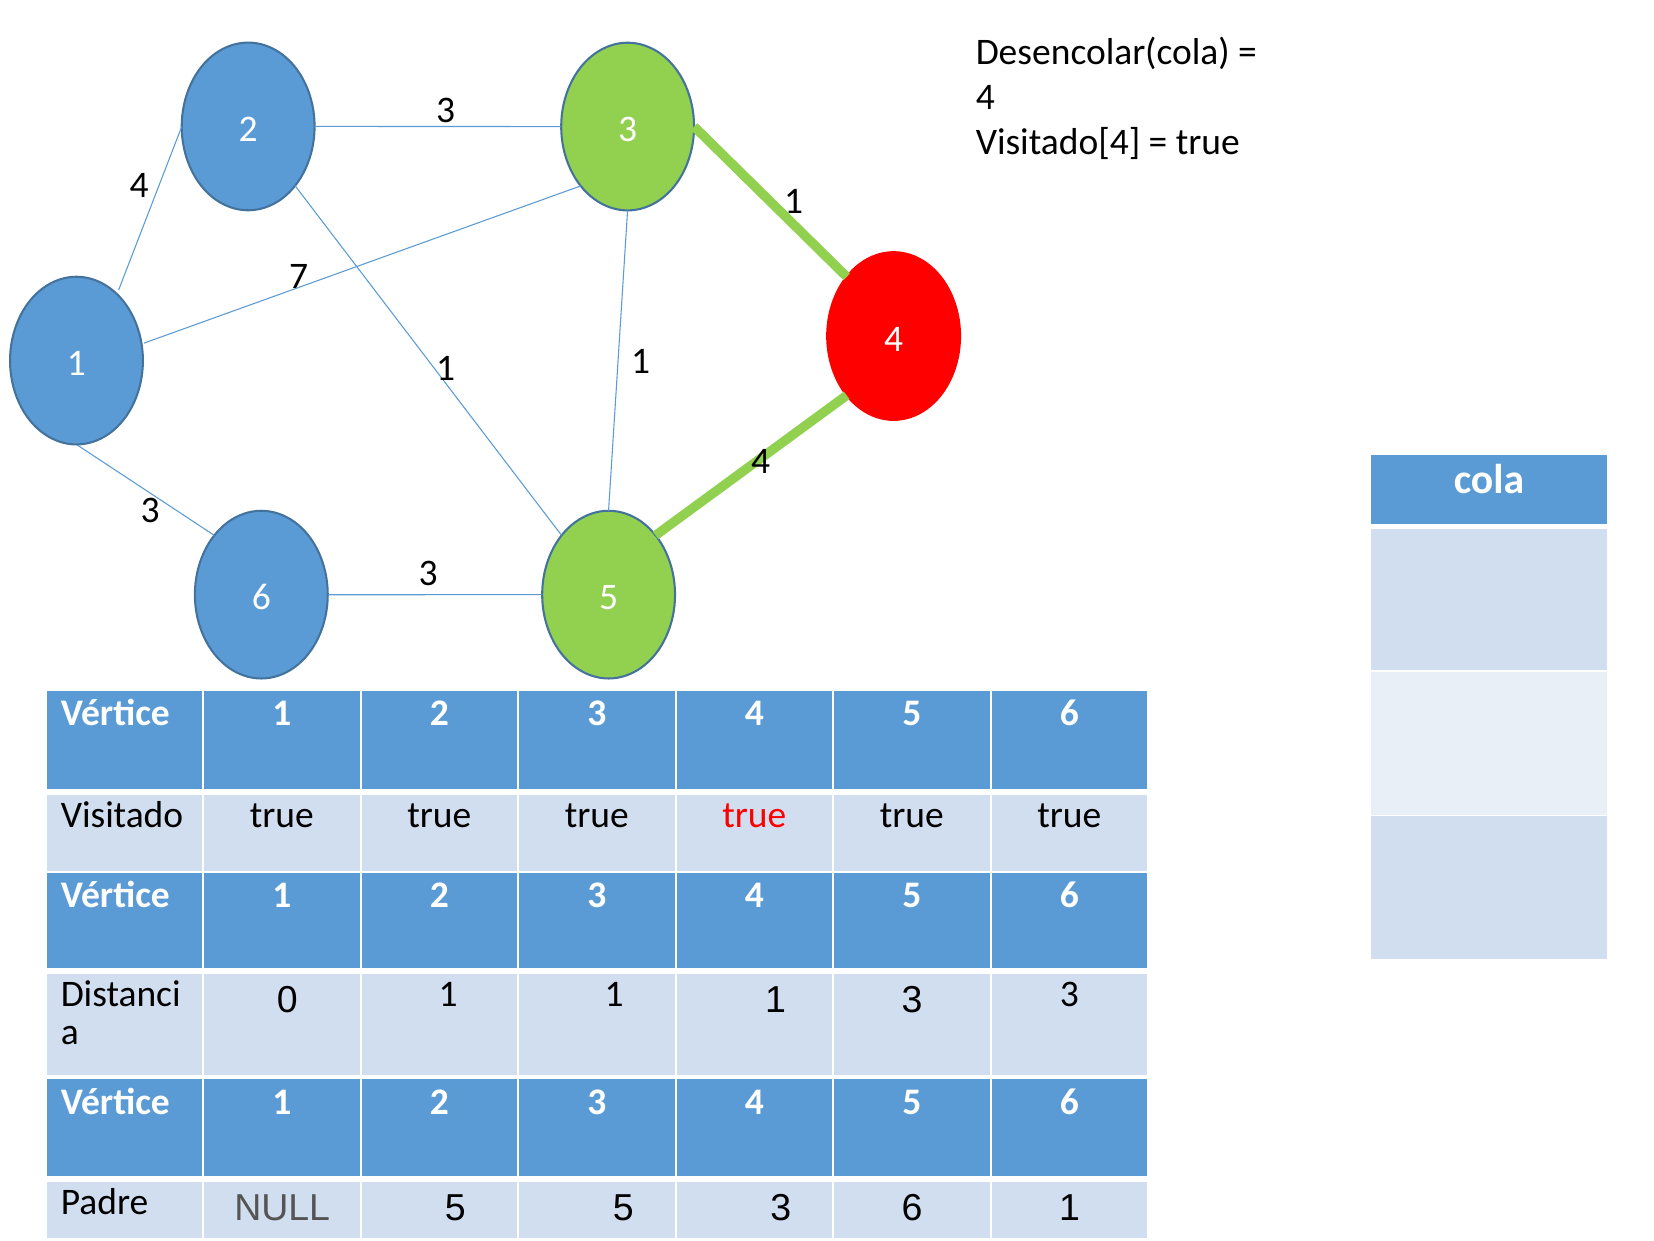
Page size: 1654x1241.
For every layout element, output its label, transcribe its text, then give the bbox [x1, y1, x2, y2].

text_box 5 [542, 510, 676, 679]
table_cell Distancia [47, 974, 202, 1075]
table_header 1 [204, 691, 360, 789]
table_header 4 [677, 873, 832, 968]
text_box 4 [736, 428, 786, 489]
text_box 3 [125, 477, 175, 538]
text_box 3 [421, 77, 471, 138]
table_header 5 [834, 691, 990, 789]
table_cell [1371, 816, 1607, 959]
table_header 3 [519, 691, 675, 789]
table_cell 3 [677, 1182, 832, 1238]
table_header 3 [519, 873, 675, 968]
table_header 5 [834, 1079, 990, 1176]
text_box 1 [10, 276, 143, 445]
text_box 7 [274, 243, 324, 304]
table_header Vértice [47, 1079, 202, 1176]
table_cell NULL [204, 1182, 360, 1238]
table_cell Padre [47, 1182, 202, 1238]
text_box 1 [616, 328, 666, 389]
text_box 1 [769, 168, 819, 229]
table_cell [1371, 529, 1607, 670]
table_cell true [519, 795, 675, 871]
table_cell 6 [834, 1182, 990, 1238]
table_cell Visitado [47, 795, 202, 871]
table_header 2 [362, 691, 517, 789]
table_cell true [362, 795, 517, 871]
text_box Desencolar(cola) = 4 Visitado[4] = true [961, 19, 1295, 215]
table_header 2 [362, 1079, 517, 1176]
table_cell 1 [362, 974, 517, 1075]
table_header 4 [677, 691, 832, 789]
table_header 3 [519, 1079, 675, 1176]
text_box 2 [181, 42, 315, 211]
table_header Vértice [47, 691, 202, 789]
text_box 3 [561, 42, 695, 211]
table_header 4 [677, 1079, 832, 1176]
table_header 6 [992, 691, 1147, 789]
table_cell 3 [992, 974, 1147, 1075]
table_header 5 [834, 873, 990, 968]
table_cell 3 [834, 974, 990, 1075]
table_header 6 [992, 1079, 1147, 1176]
text_box 6 [194, 510, 328, 679]
table_cell 1 [992, 1182, 1147, 1238]
table_header 1 [204, 873, 360, 968]
table_header 2 [362, 873, 517, 968]
table_cell 1 [519, 974, 675, 1075]
table_header 6 [992, 873, 1147, 968]
text_box 1 [421, 335, 471, 396]
table_header cola [1371, 455, 1607, 524]
text_box 3 [403, 540, 453, 601]
table_cell [1371, 672, 1607, 815]
table_cell true [834, 795, 990, 871]
table_cell 1 [677, 974, 832, 1075]
table_header Vértice [47, 873, 202, 968]
table_cell 0 [204, 974, 360, 1075]
table_header 1 [204, 1079, 360, 1176]
text_box 4 [114, 152, 164, 213]
table_cell true [677, 795, 832, 871]
table_cell true [204, 795, 360, 871]
text_box 4 [827, 252, 961, 420]
table_cell 5 [519, 1182, 675, 1238]
table_cell 5 [362, 1182, 517, 1238]
table_cell true [992, 795, 1147, 871]
